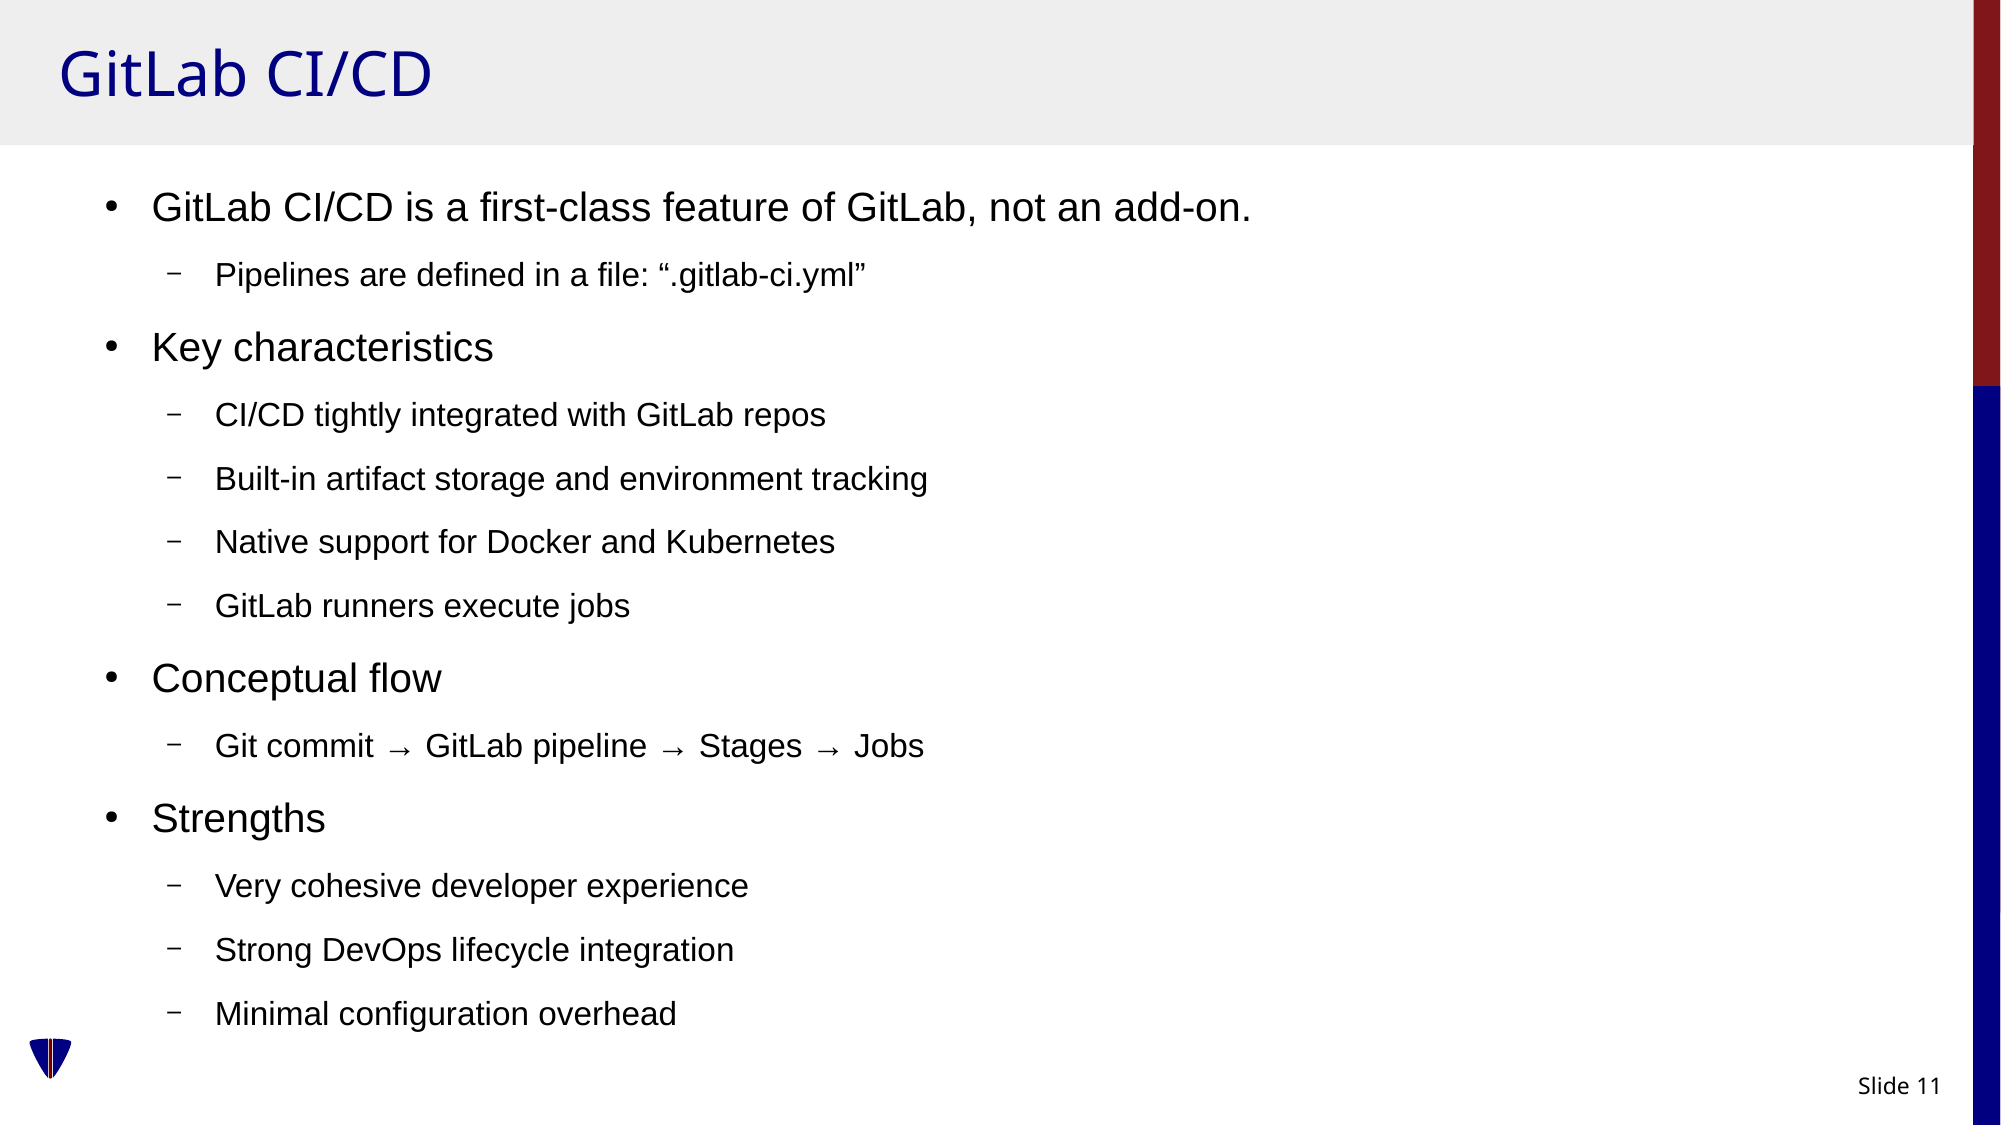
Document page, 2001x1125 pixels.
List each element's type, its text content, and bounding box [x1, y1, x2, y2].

list GitLab CI/CD is a first-class feature of GitLab, not an add-on. Pipelines are defined in a file: “.gitlab-ci.yml” Key characteristics CI/CD tightly integrated with GitLab repos Built-in artifact storage and environment tracking Native support for Docker and Kubernetes GitLab runners execute jobs Conceptual flow Git commit → GitLab pipeline → Stages → Jobs Strengths Very cohesive developer experience Strong DevOps lifecycle integration Minimal configuration overhead [88, 177, 1802, 1034]
title GitLab CI/CD [0, 0, 1974, 146]
